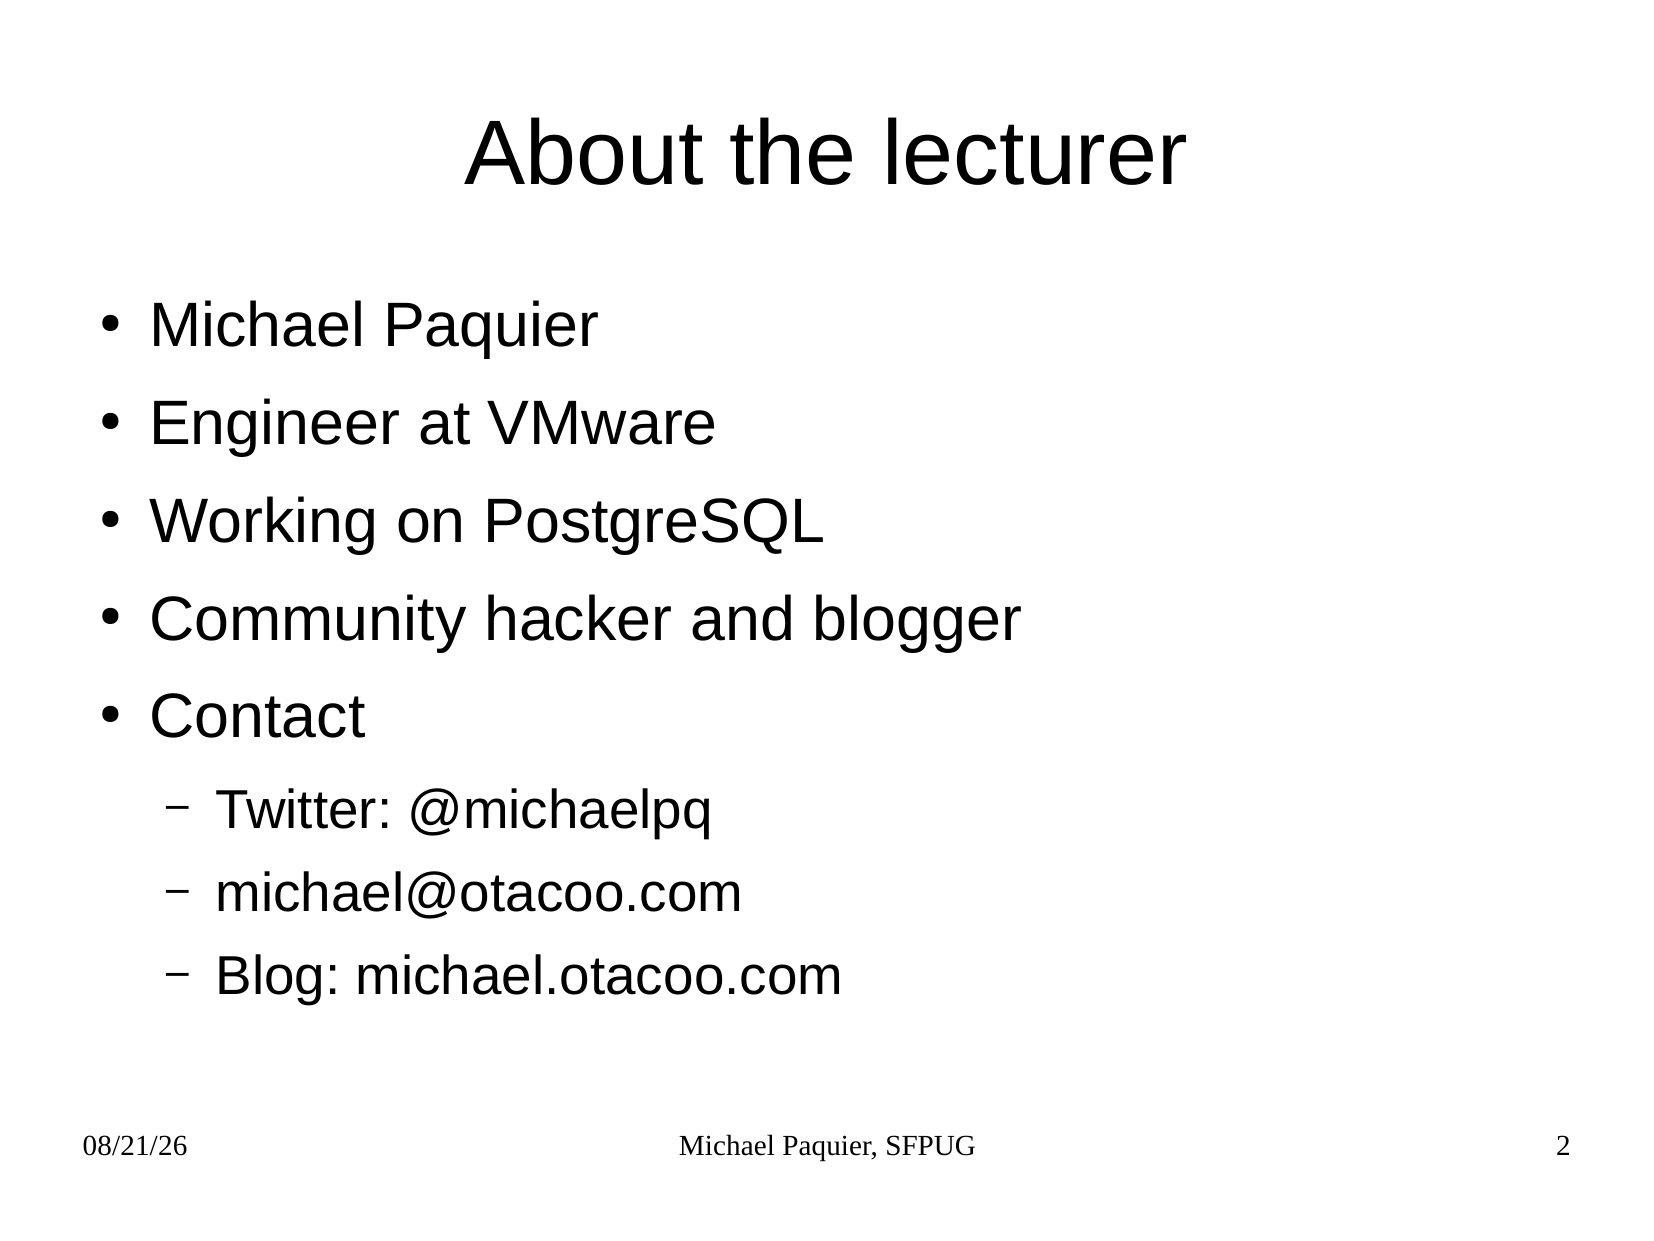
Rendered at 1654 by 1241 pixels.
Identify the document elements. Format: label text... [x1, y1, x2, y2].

list Michael Paquier Engineer at VMware Working on PostgreSQL Community hacker and blogger Contact Twitter: @michaelpq michael@otacoo.com Blog: michael.otacoo.com [82, 290, 1538, 1010]
title About the lecturer [82, 49, 1571, 257]
